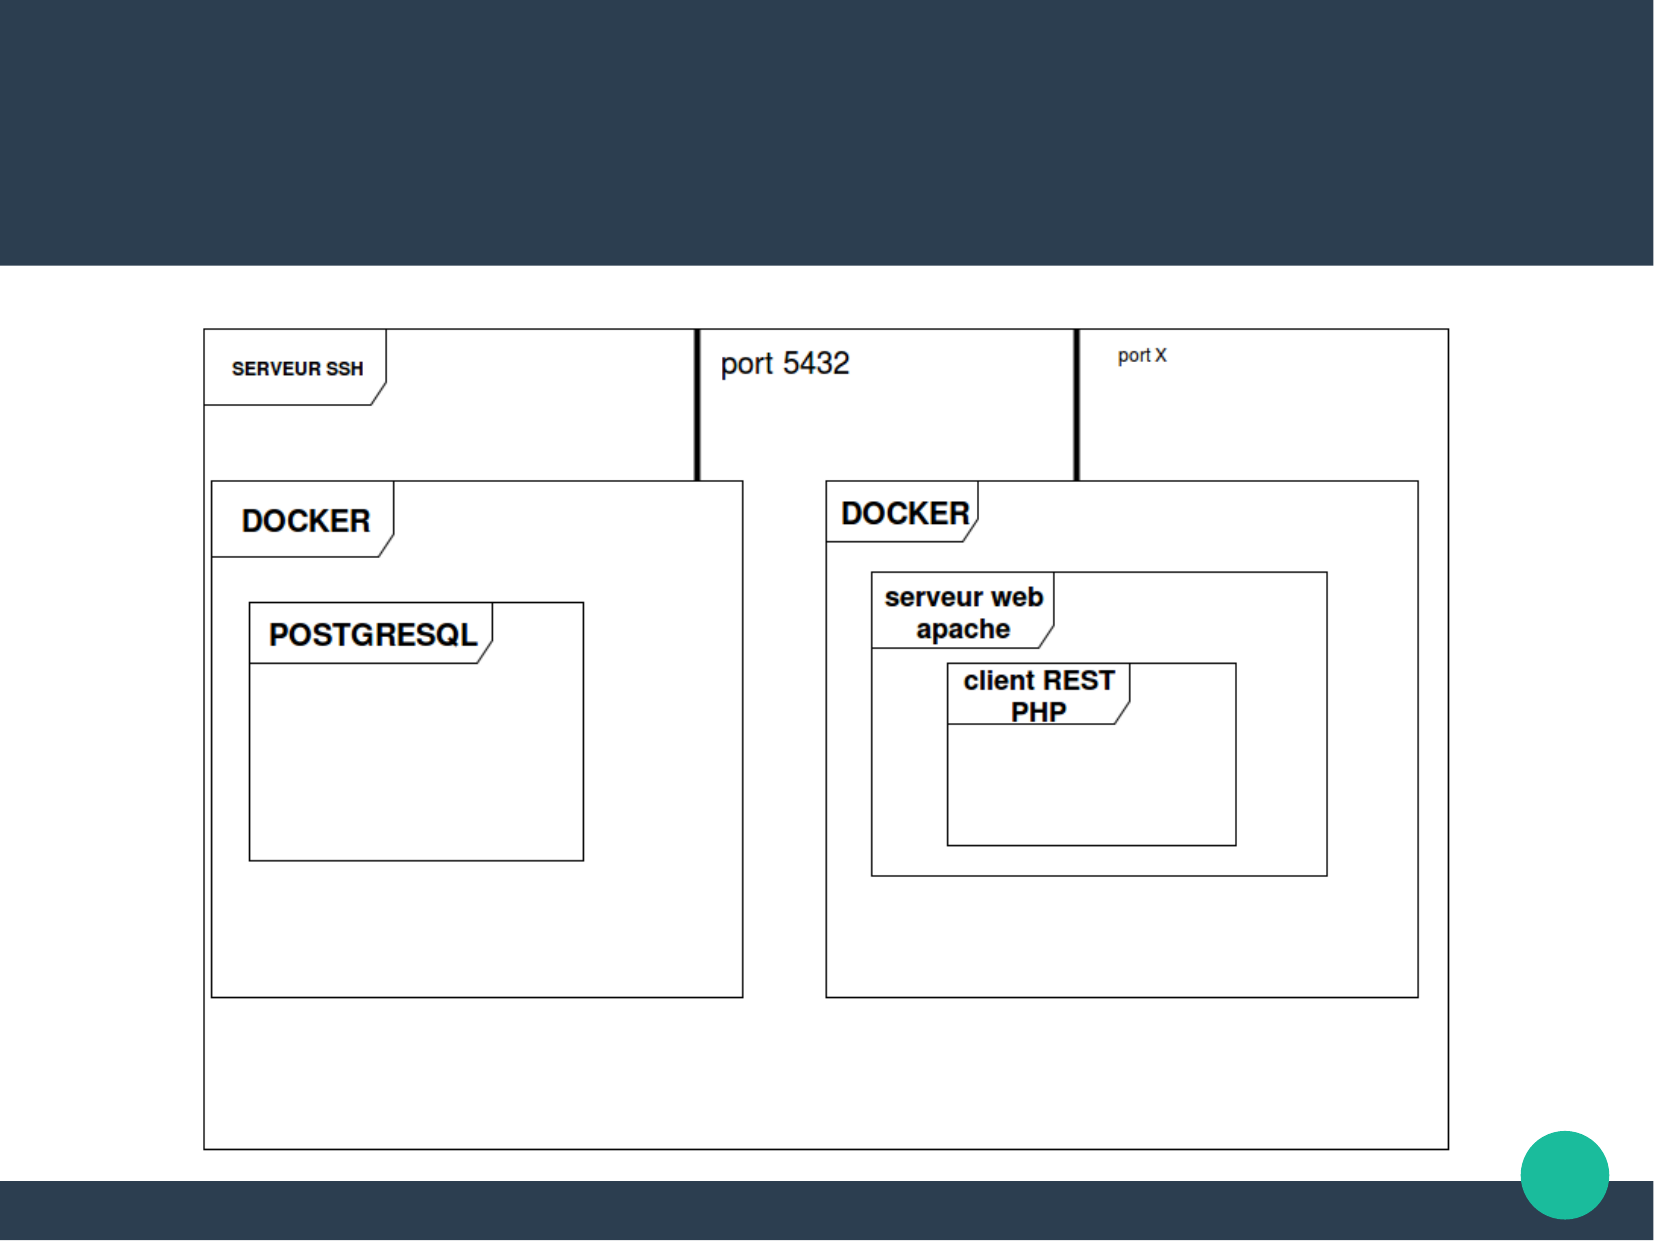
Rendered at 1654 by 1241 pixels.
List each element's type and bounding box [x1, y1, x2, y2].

picture [202, 324, 1451, 1152]
